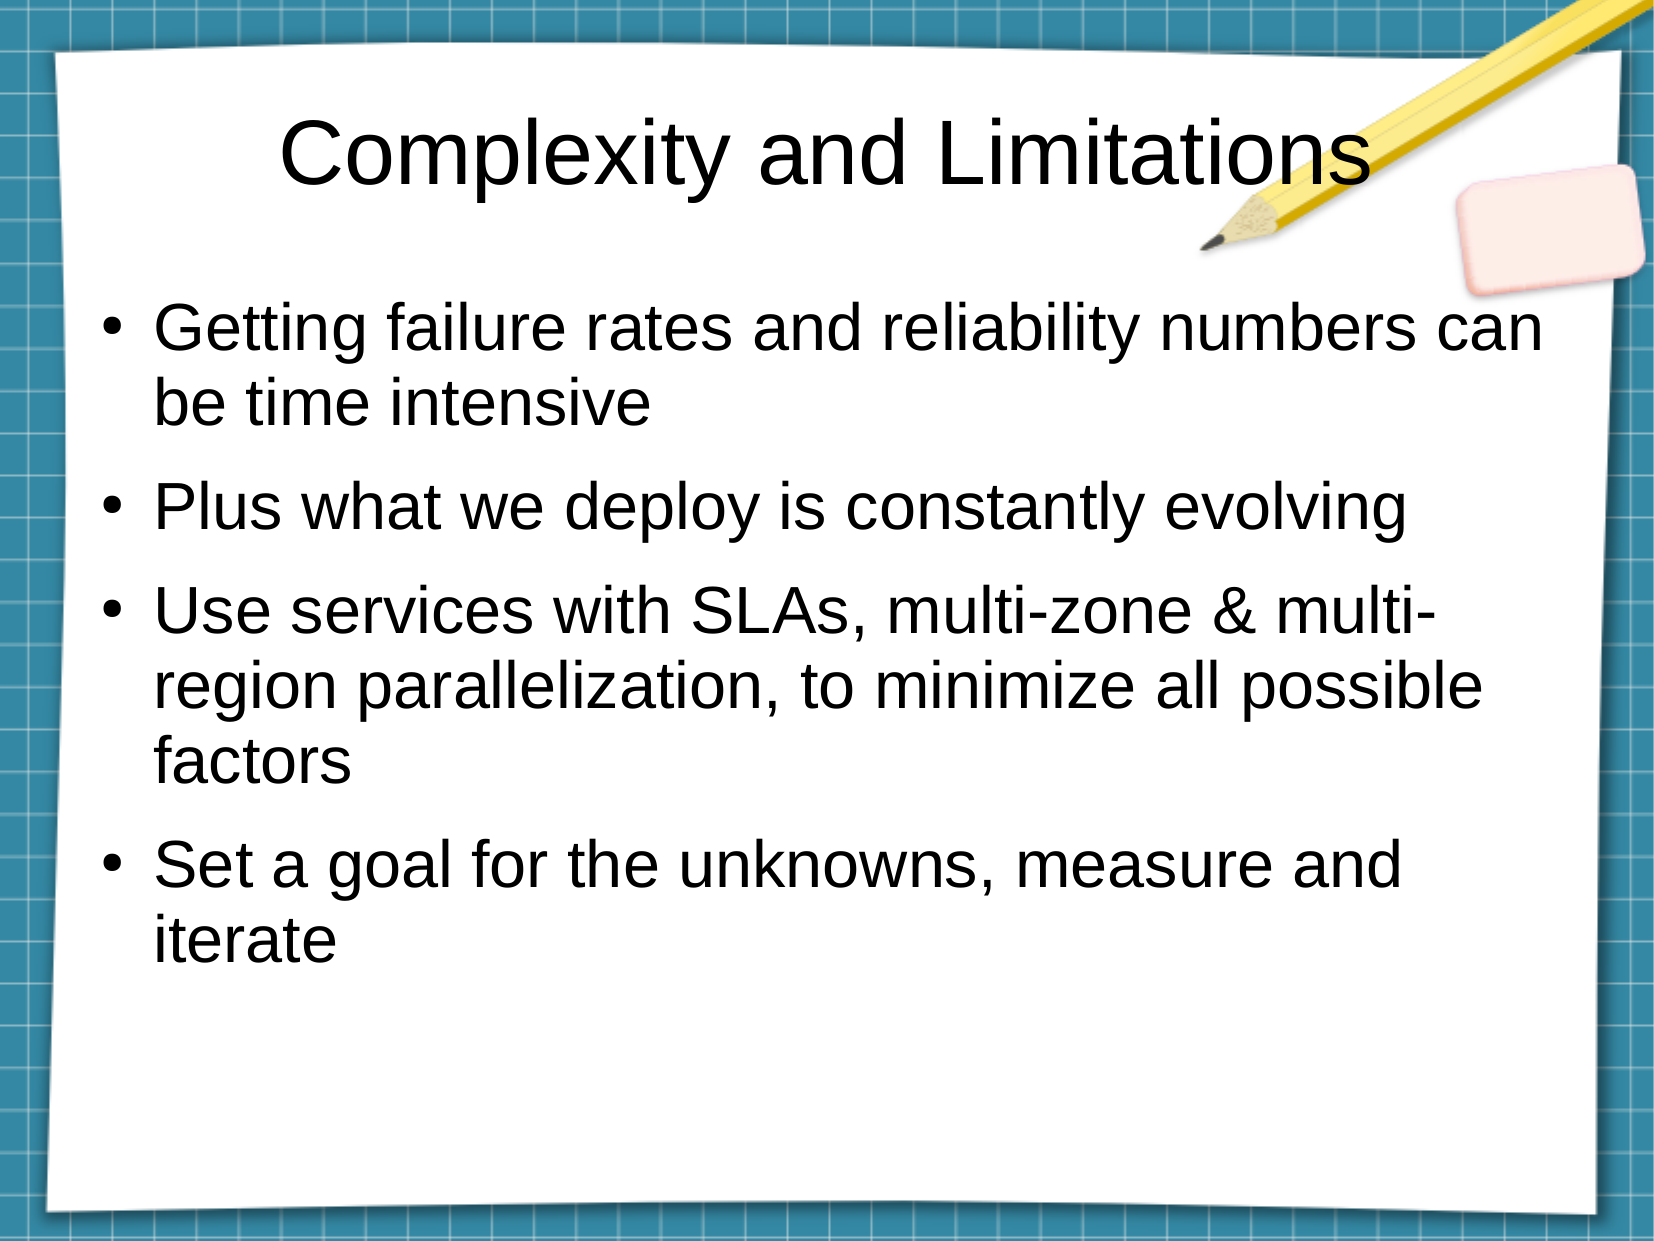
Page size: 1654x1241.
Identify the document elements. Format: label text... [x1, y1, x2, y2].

list Getting failure rates and reliability numbers can be time intensive Plus what we deploy is constantly evolving Use services with SLAs, multi-zone & multi-region parallelization, to minimize all possible factors Set a goal for the unknowns, measure and iterate [82, 290, 1571, 1010]
title Complexity and Limitations [82, 49, 1571, 257]
picture [0, 0, 1654, 1241]
